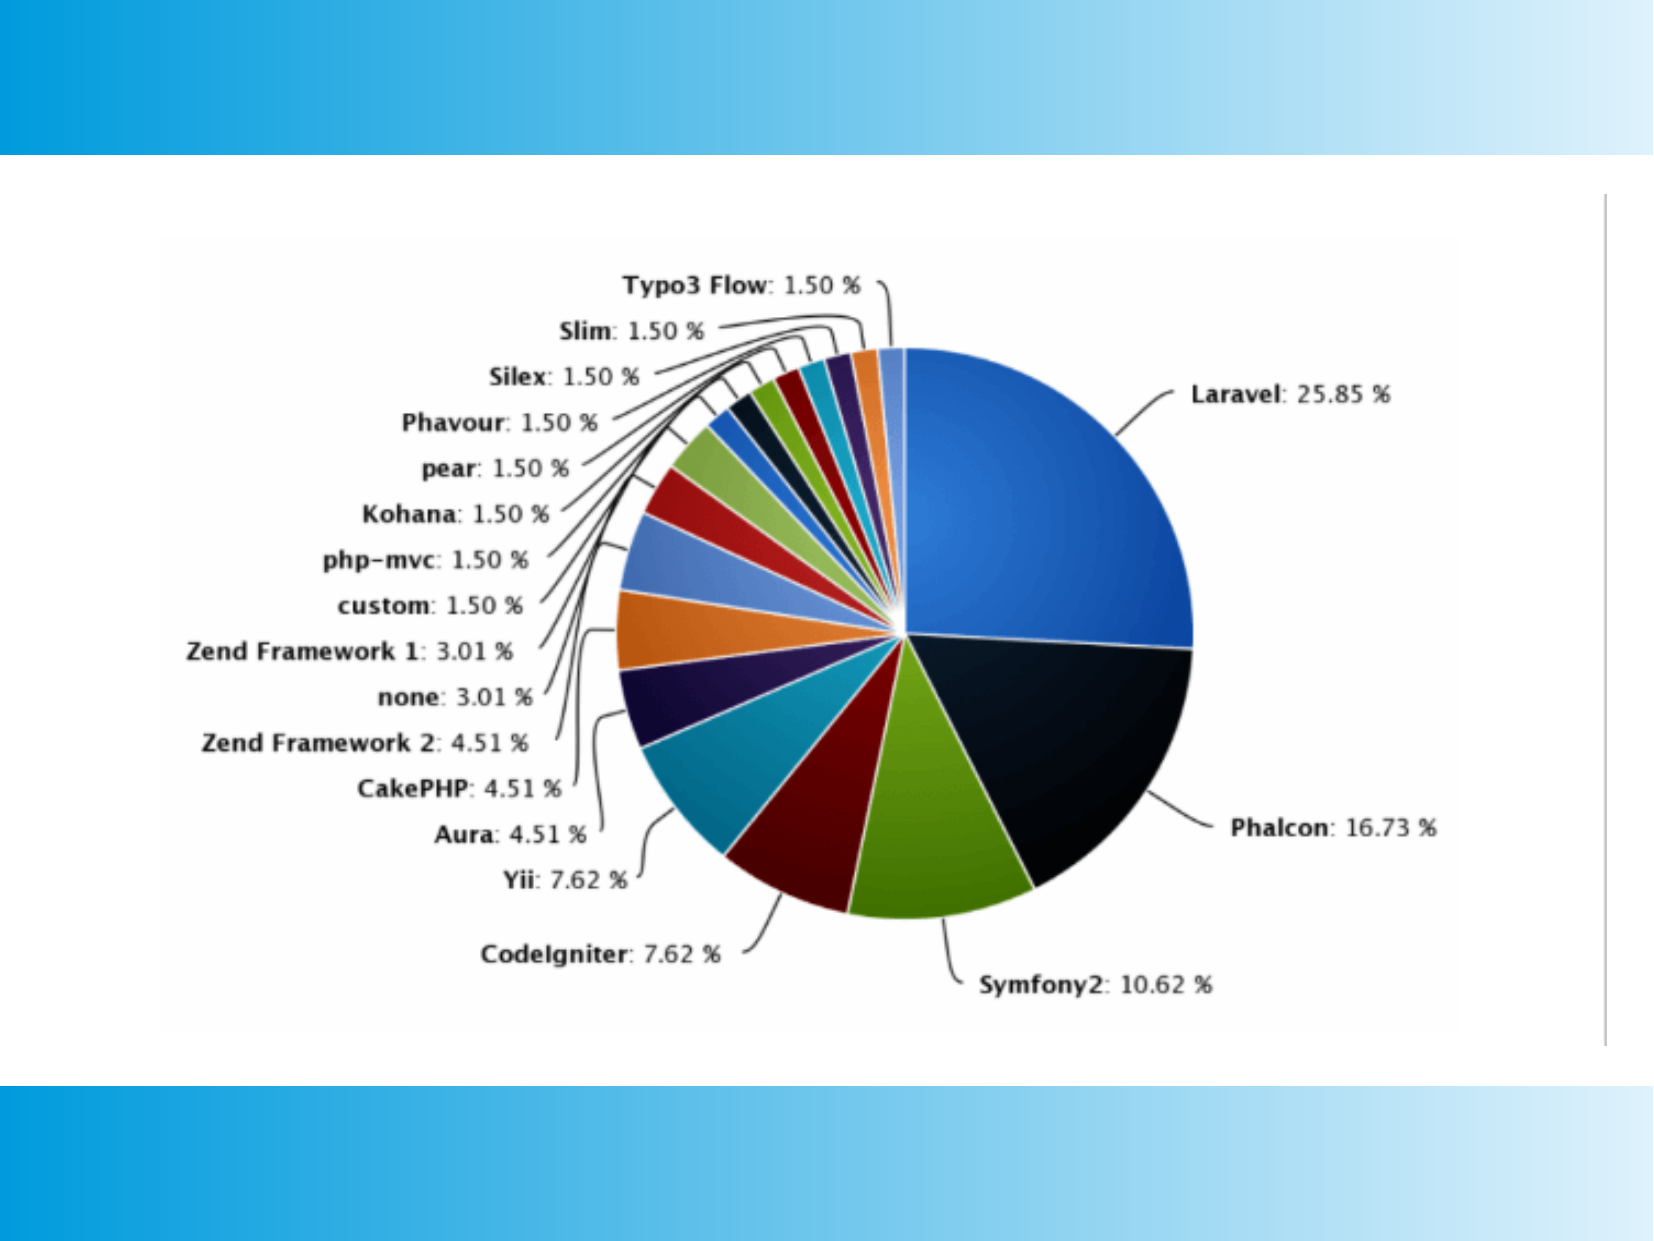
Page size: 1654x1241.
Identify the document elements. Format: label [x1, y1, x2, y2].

picture [70, 194, 1607, 1046]
